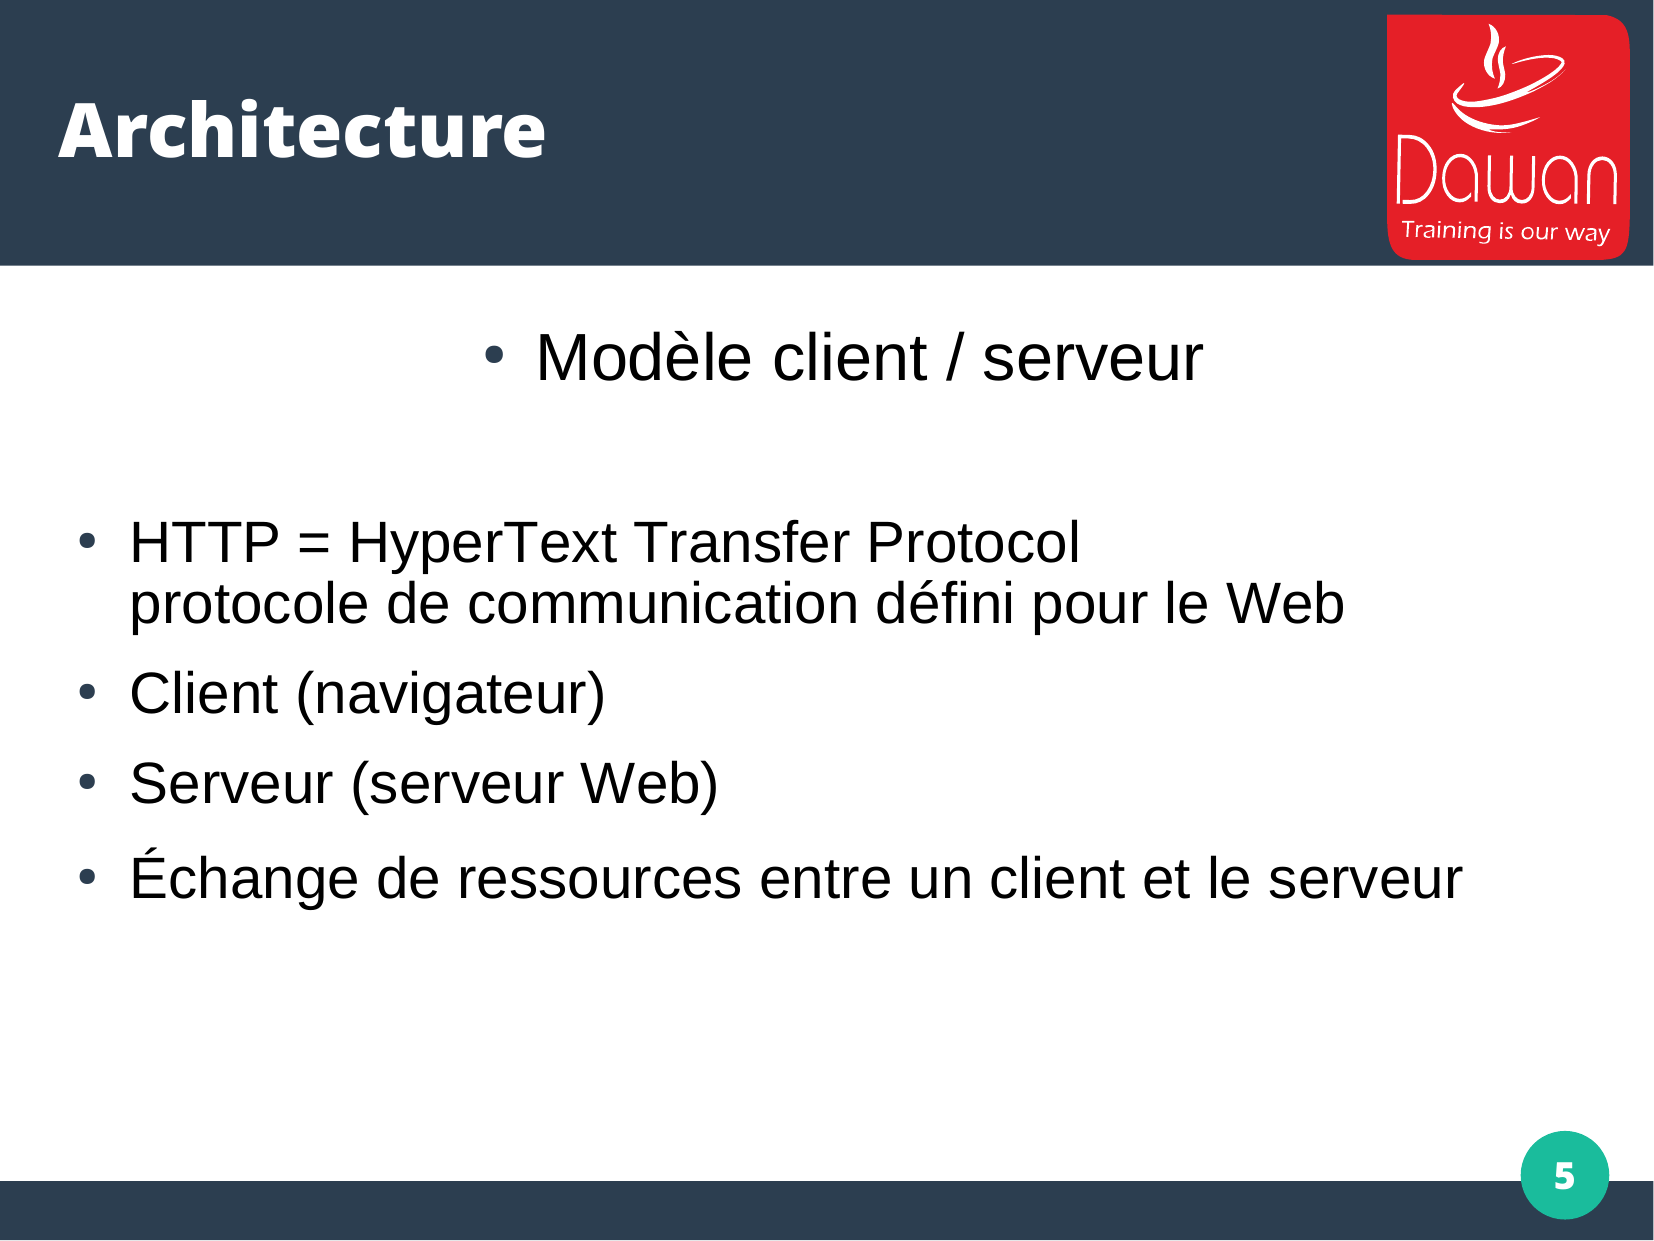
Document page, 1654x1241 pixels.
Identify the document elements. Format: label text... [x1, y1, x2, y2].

title Architecture [59, 49, 1387, 207]
picture [1387, 14, 1630, 260]
list Modèle client / serveur HTTP = HyperText Transfer Protocol protocole de communication défini pour le Web Client (navigateur) Serveur (serveur Web) Échange de ressources entre un client et le serveur [59, 324, 1595, 1152]
